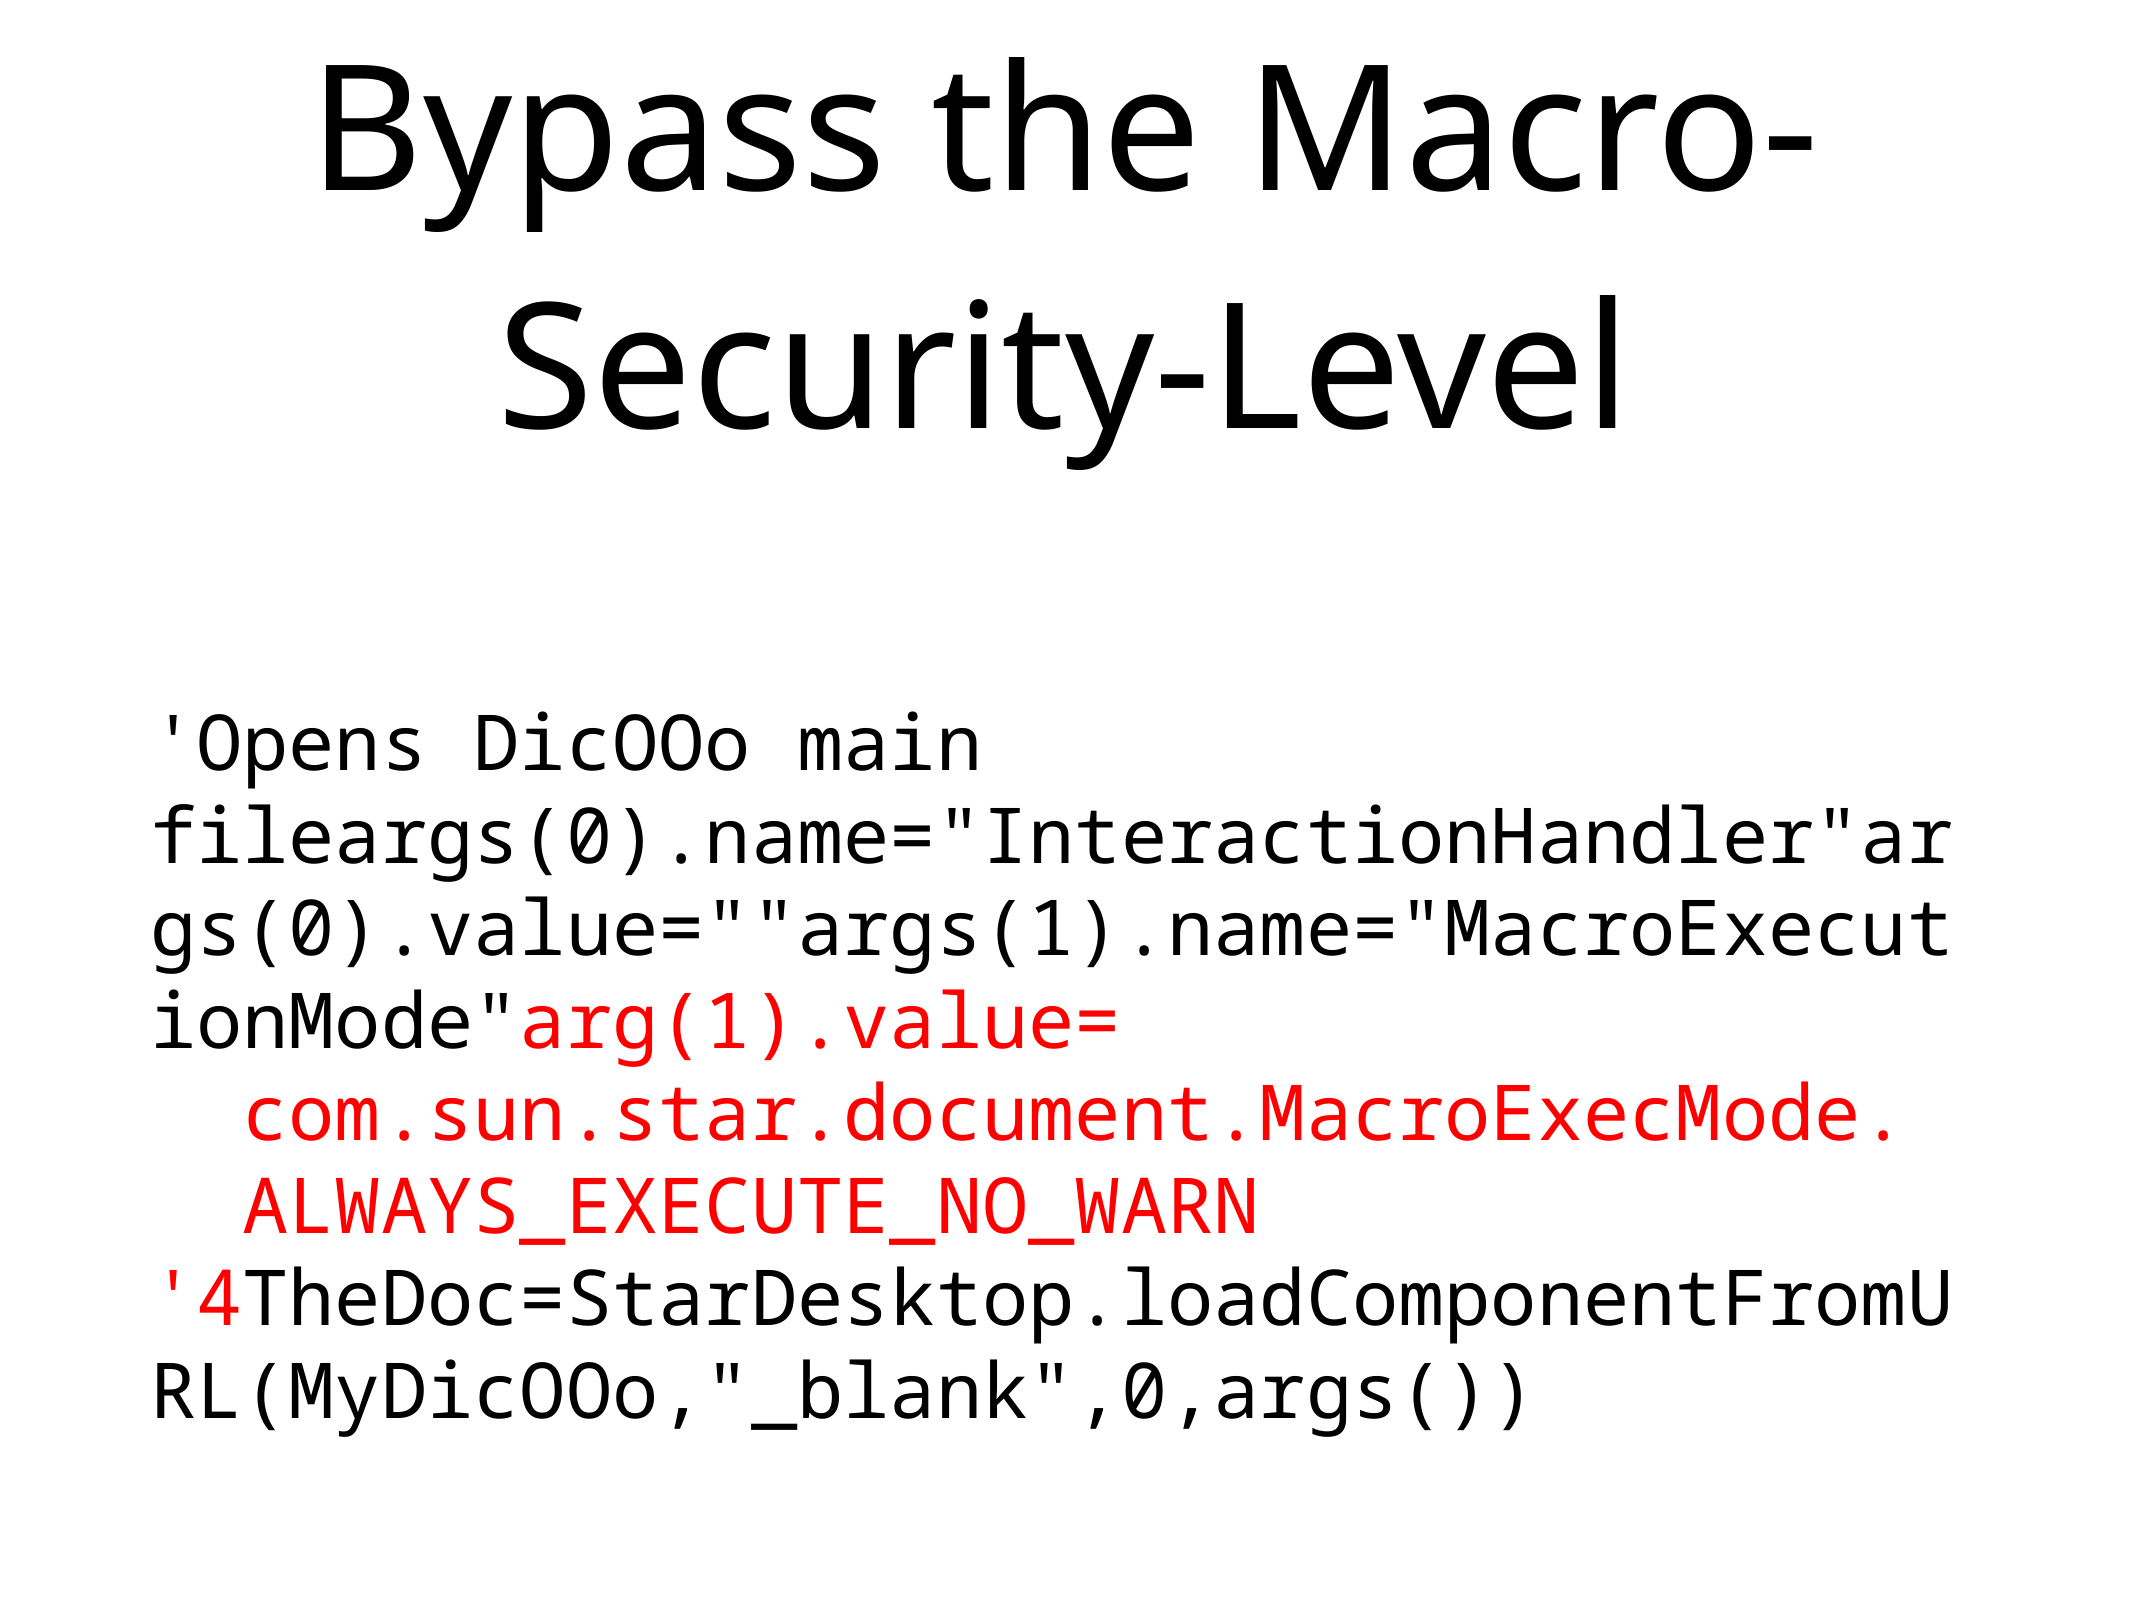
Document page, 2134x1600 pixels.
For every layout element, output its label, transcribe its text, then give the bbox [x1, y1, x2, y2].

title Bypass the Macro-Security-Level [208, 10, 1925, 473]
text_box 'Opens DicOOo main fileargs(0).name="InteractionHandler"args(0).value=""args(1).name="MacroExecutionMode"arg(1).value= com.sun.star.document.MacroExecMode. ALWAYS_EXECUTE_NO_WARN '4TheDoc=StarDesktop.loadComponentFromURL(MyDicOOo,"_blank",0,args()) [149, 661, 1982, 1466]
